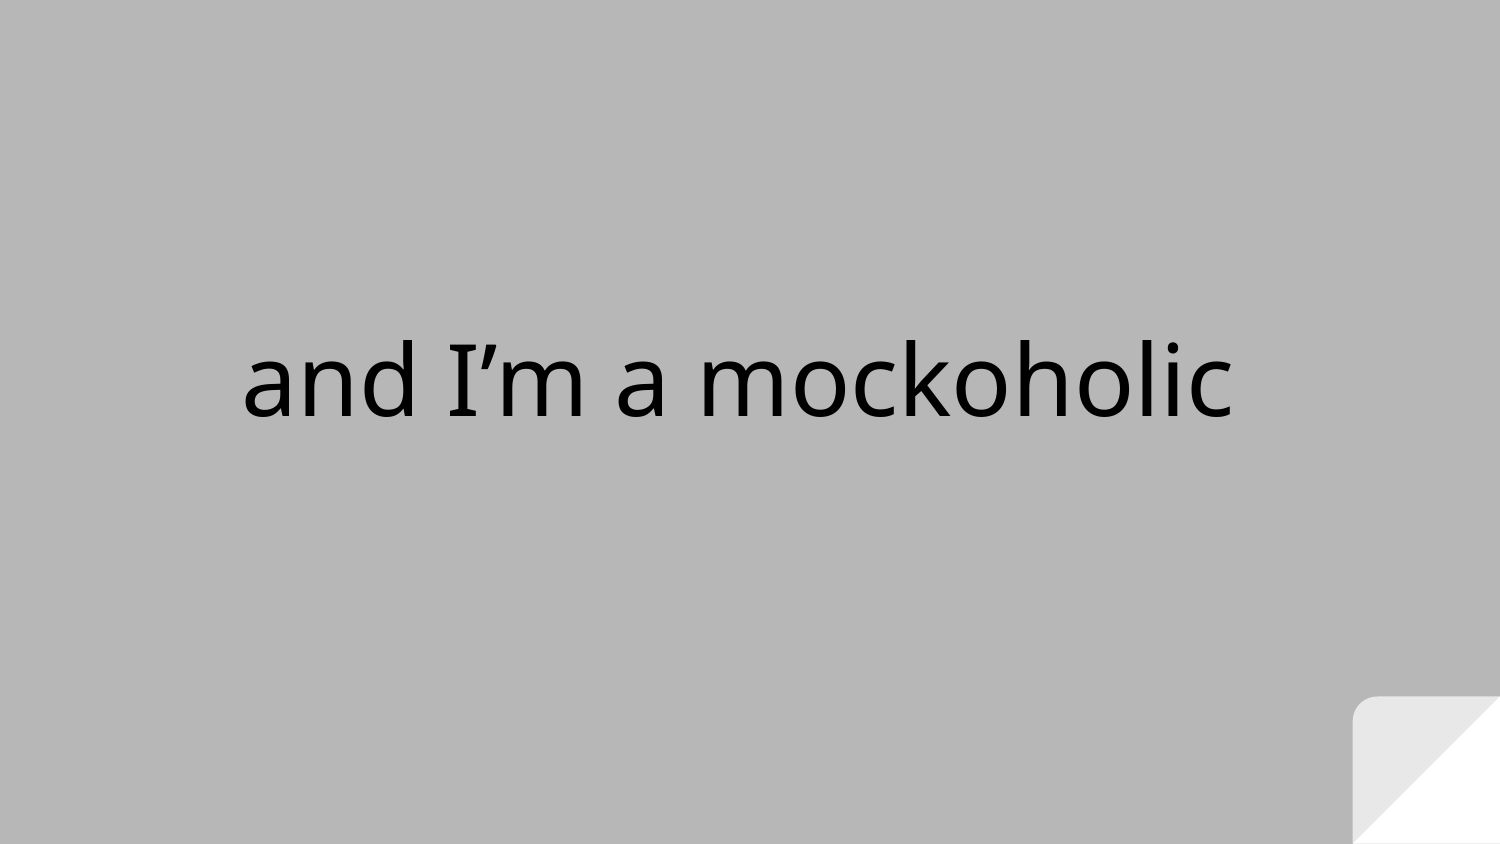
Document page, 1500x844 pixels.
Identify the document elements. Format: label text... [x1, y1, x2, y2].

title and I’m a mockoholic [64, 298, 1413, 452]
